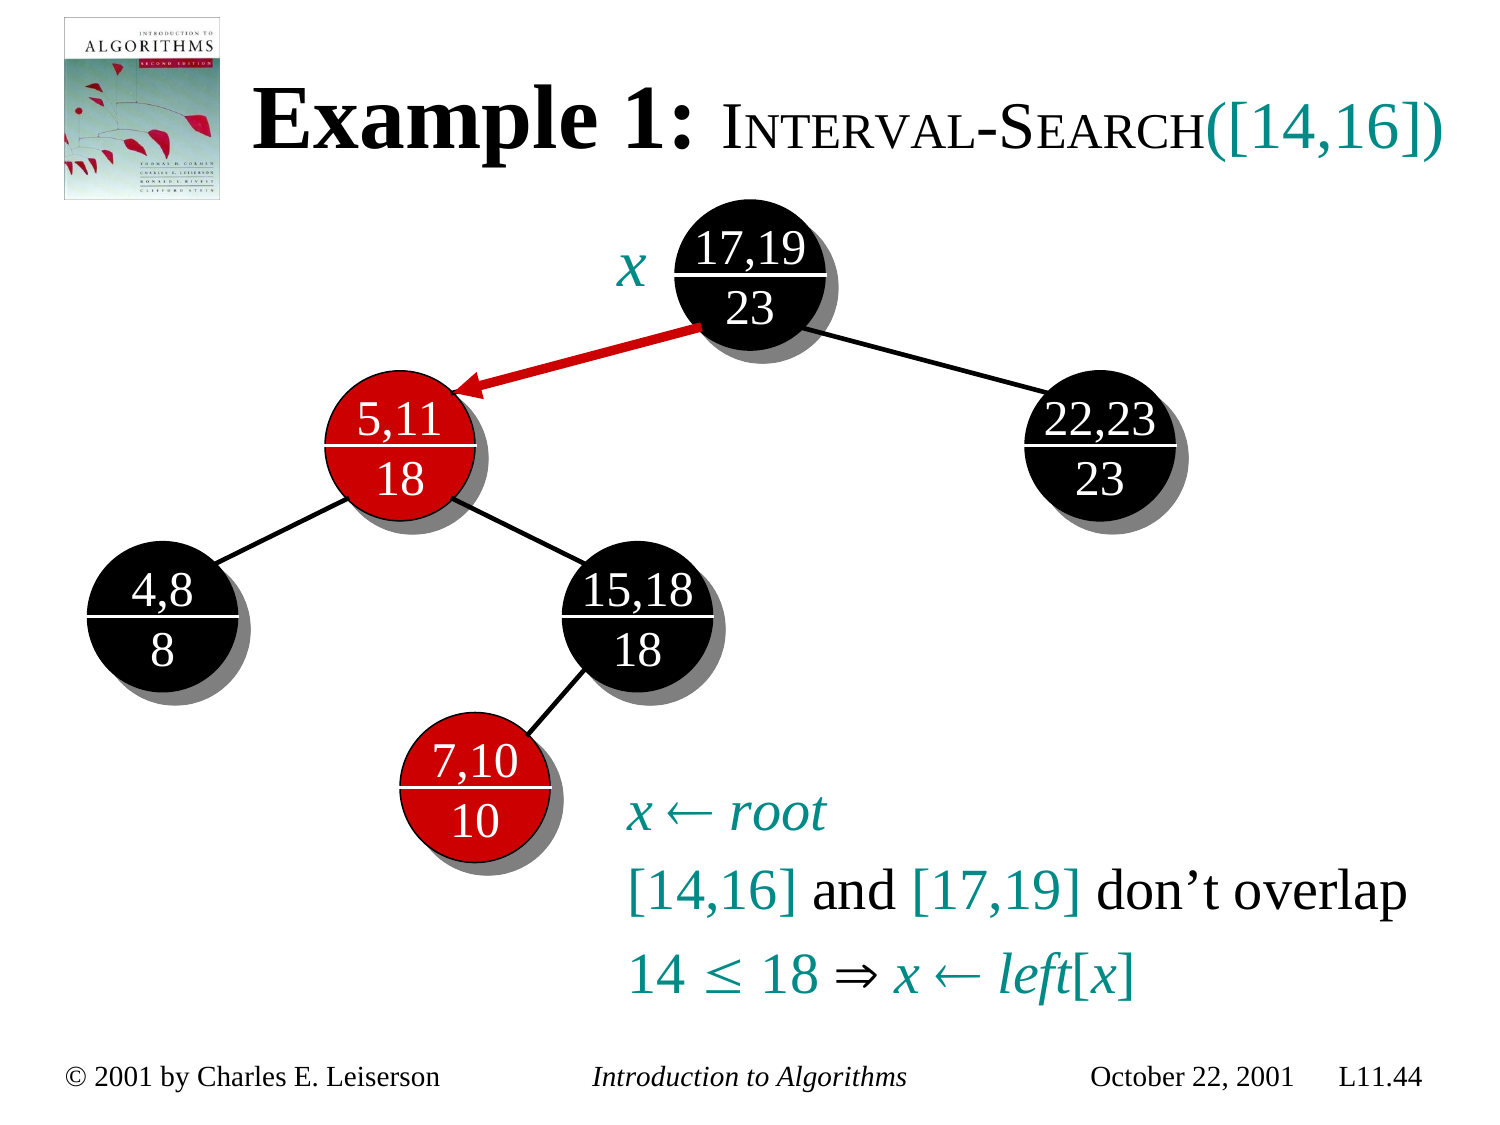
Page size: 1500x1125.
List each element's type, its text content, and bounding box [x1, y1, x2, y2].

text_box x [602, 212, 663, 308]
text_box October 22, 2001 L11.<number> [982, 1049, 1438, 1101]
text_box 22,23 23 [1025, 370, 1176, 444]
text_box 14  18  x  left[x] [612, 927, 1152, 1013]
text_box 7,10 10 [400, 789, 550, 863]
picture [64, 17, 220, 200]
text_box 4,8 8 [87, 541, 238, 615]
text_box 17,19 23 [675, 277, 825, 351]
text_box 7,10 10 [400, 712, 550, 786]
text_box 4,8 8 [87, 618, 238, 692]
text_box 15,18 18 [562, 541, 713, 615]
text_box x  root [14,16] and [17,19] don’t overlap [612, 764, 1441, 931]
text_box 15,18 18 [562, 618, 713, 692]
text_box 22,23 23 [1025, 447, 1176, 521]
title Example 1: INTERVAL-SEARCH([14,16]) [237, 24, 1475, 213]
text_box Introduction to Algorithms [577, 1049, 923, 1101]
text_box 5,11 18 [325, 447, 476, 521]
text_box 17,19 23 [675, 200, 825, 273]
text_box 5,11 18 [325, 370, 475, 444]
